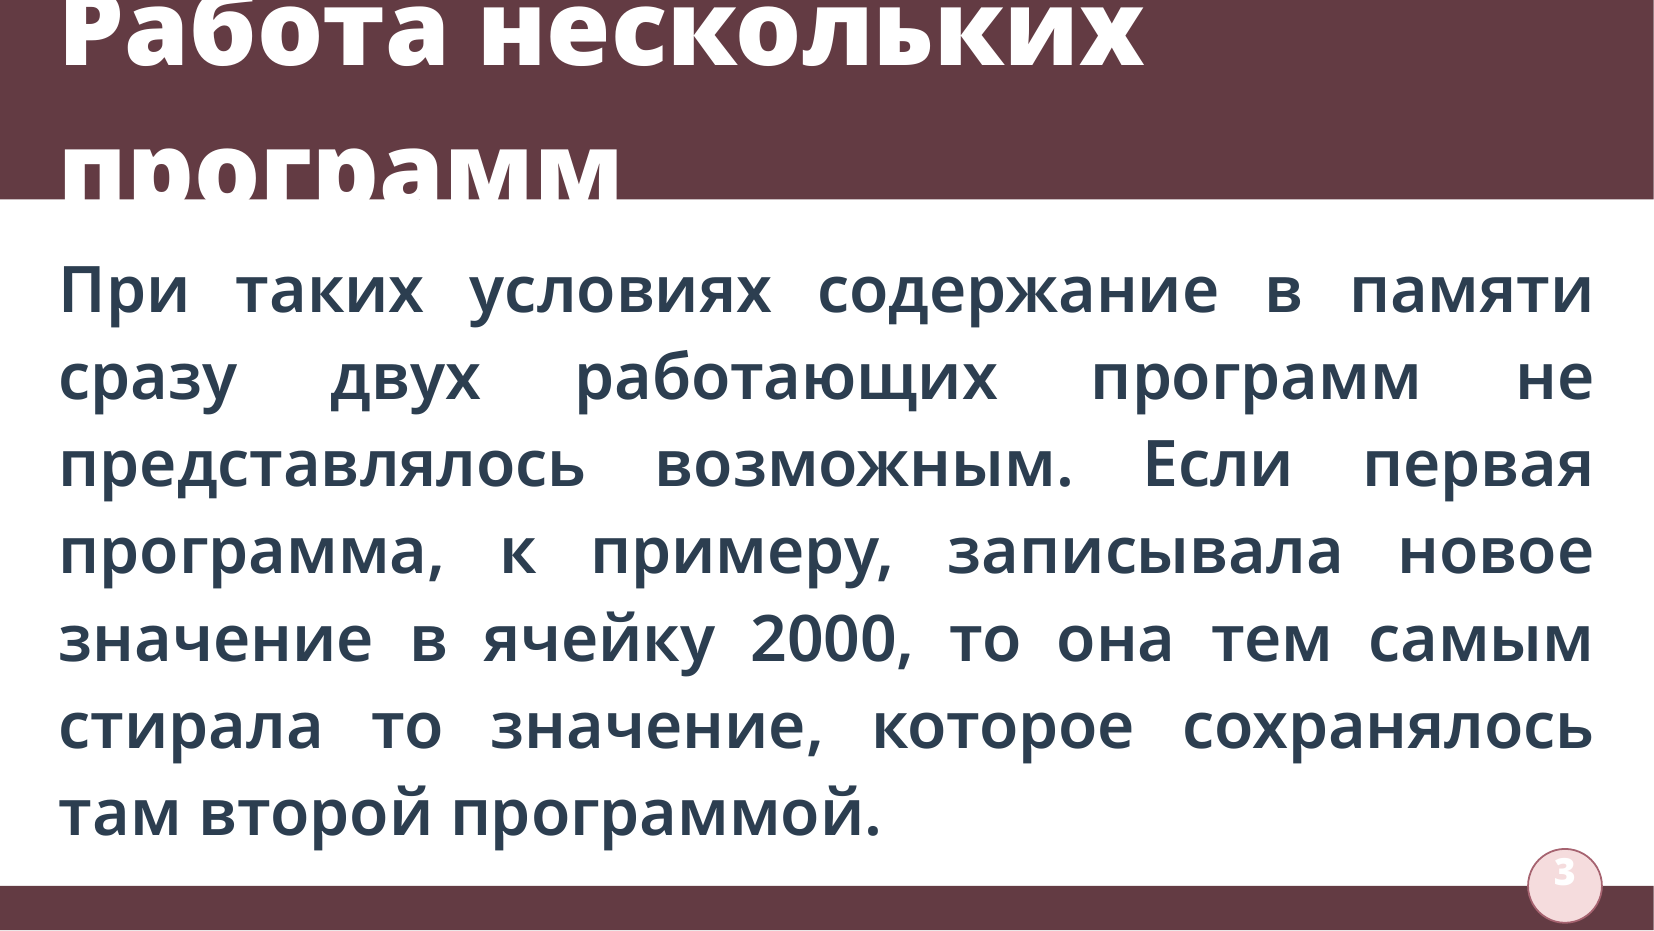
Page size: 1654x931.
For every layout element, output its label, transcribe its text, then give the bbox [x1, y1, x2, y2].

list При таких условиях содержание в памяти сразу двух работающих программ не представлялось возможным. Если первая программа, к примеру, записывала новое значение в ячейку 2000, то она тем самым стирала то значение, которое сохранялось там второй программой. [59, 243, 1595, 864]
title Работа нескольких программ [59, 37, 1595, 155]
